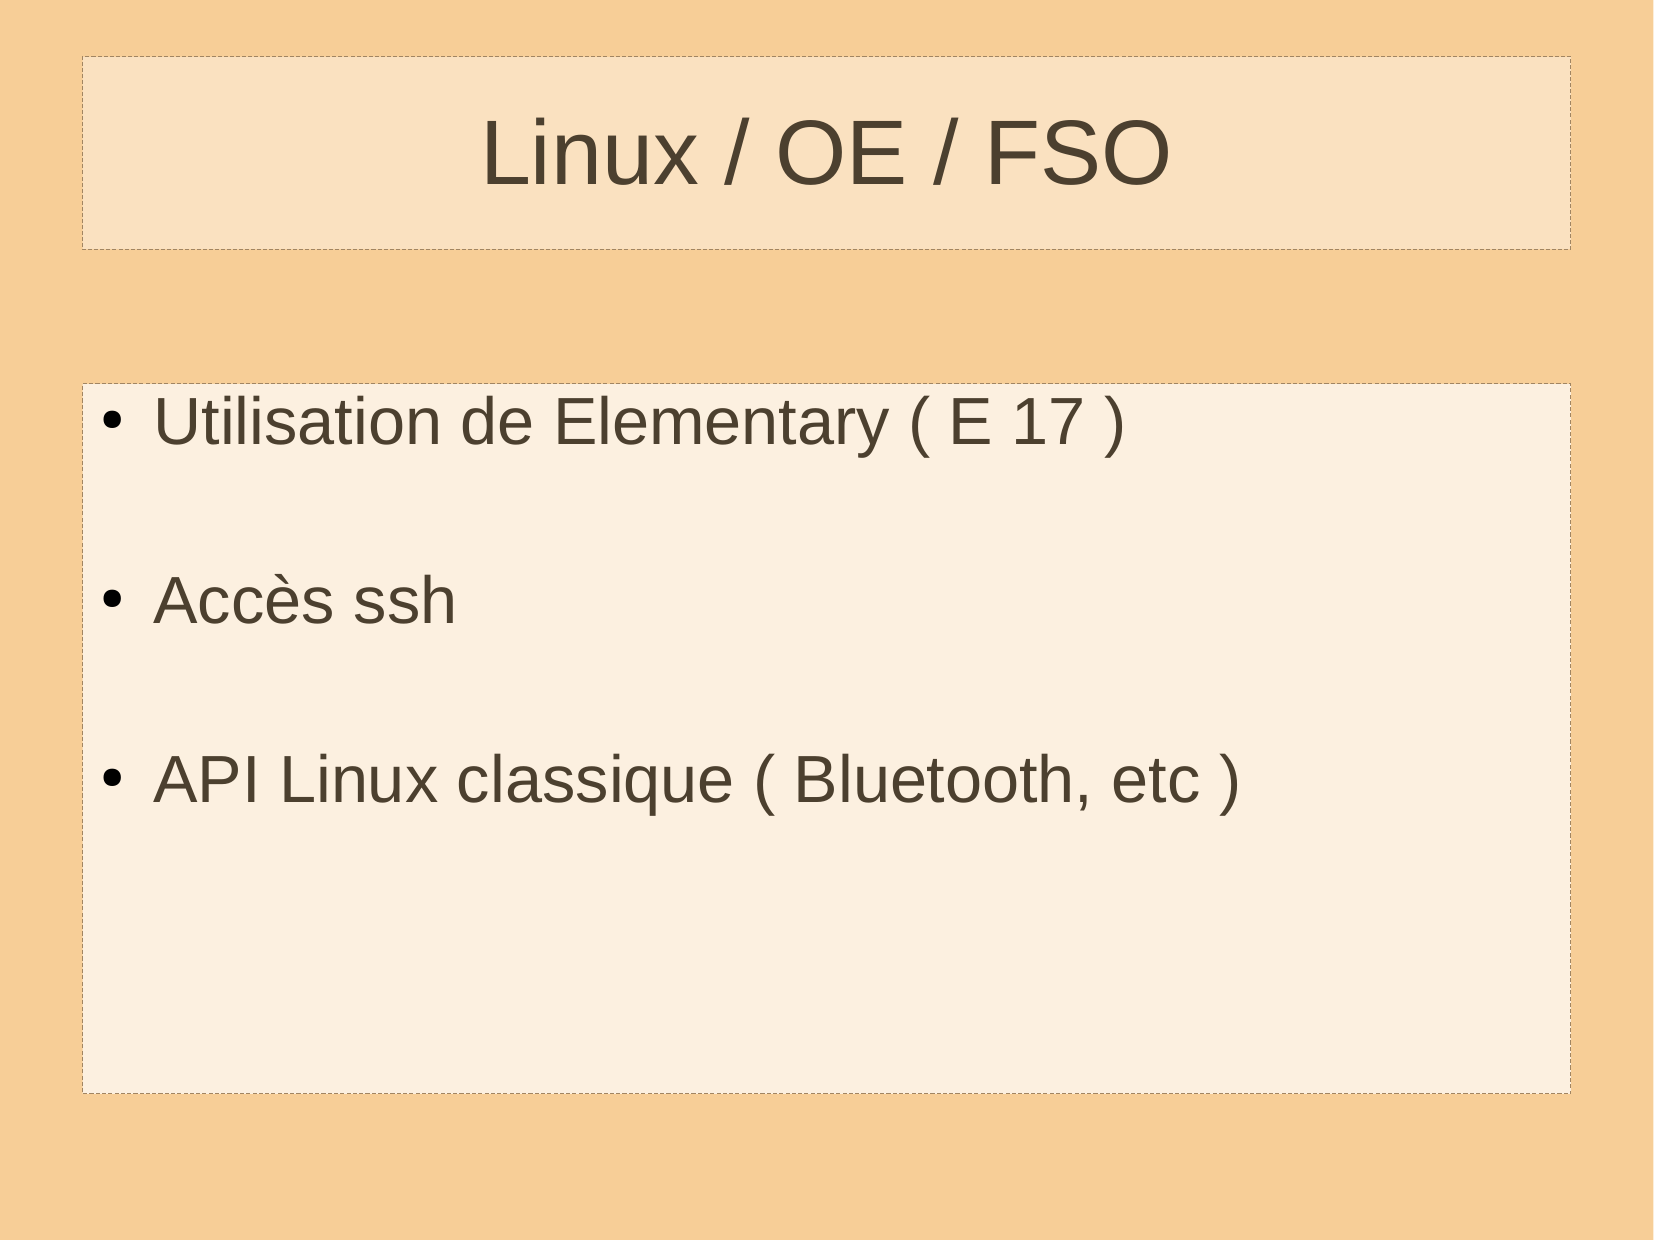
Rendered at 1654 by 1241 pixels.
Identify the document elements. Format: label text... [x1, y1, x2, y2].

list Utilisation de Elementary ( E 17 ) Accès ssh API Linux classique ( Bluetooth, etc ) [82, 383, 1571, 1094]
title Linux / OE / FSO [82, 56, 1571, 250]
